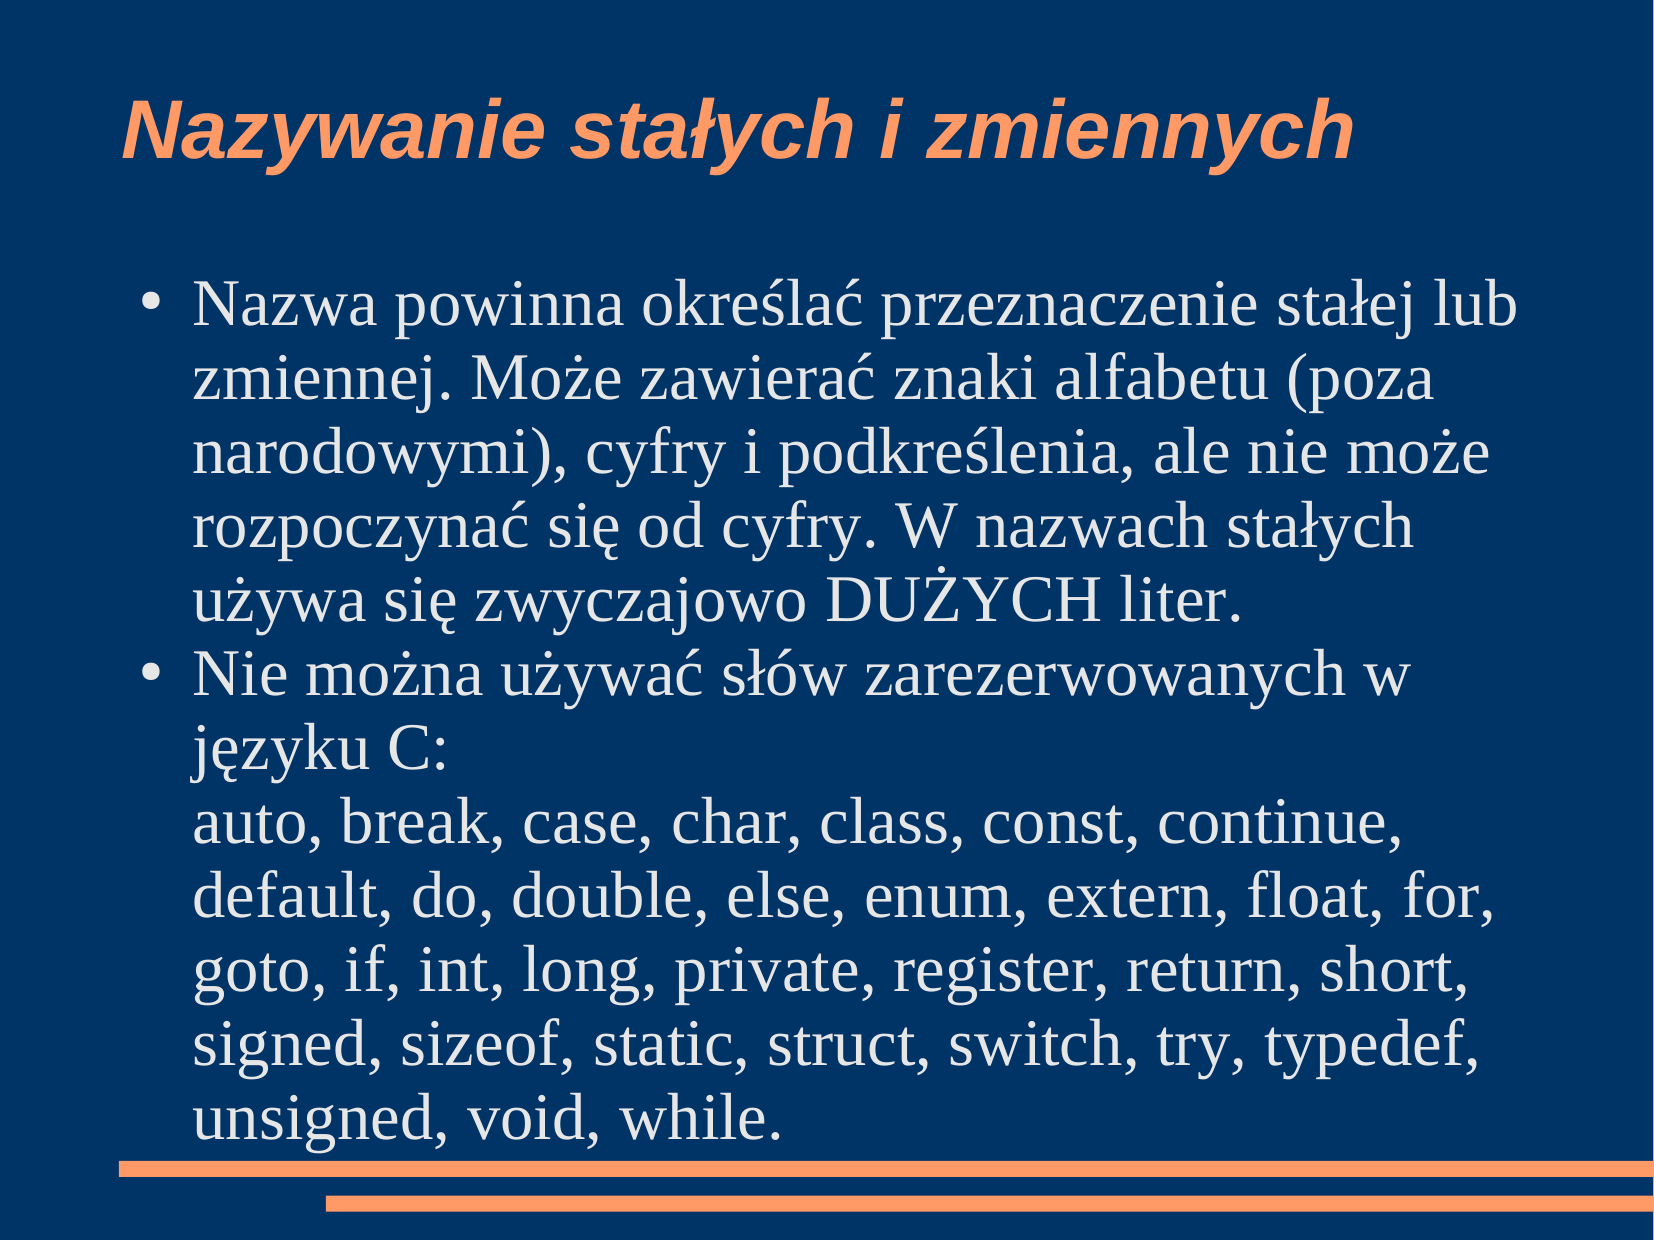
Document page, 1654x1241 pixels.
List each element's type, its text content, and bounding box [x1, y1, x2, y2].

title Nazywanie stałych i zmiennych [121, 53, 1388, 207]
list Nazwa powinna określać przeznaczenie stałej lub zmiennej. Może zawierać znaki alfabetu (poza narodowymi), cyfry i podkreślenia, ale nie może rozpoczynać się od cyfry. W nazwach stałych używa się zwyczajowo DUŻYCH liter. Nie można używać słów zarezerwowanych w języku C: auto, break, case, char, class, const, continue, default, do, double, else, enum, extern, float, for, goto, if, int, long, private, register, return, short, signed, sizeof, static, struct, switch, try, typedef, unsigned, void, while. [121, 265, 1561, 1155]
